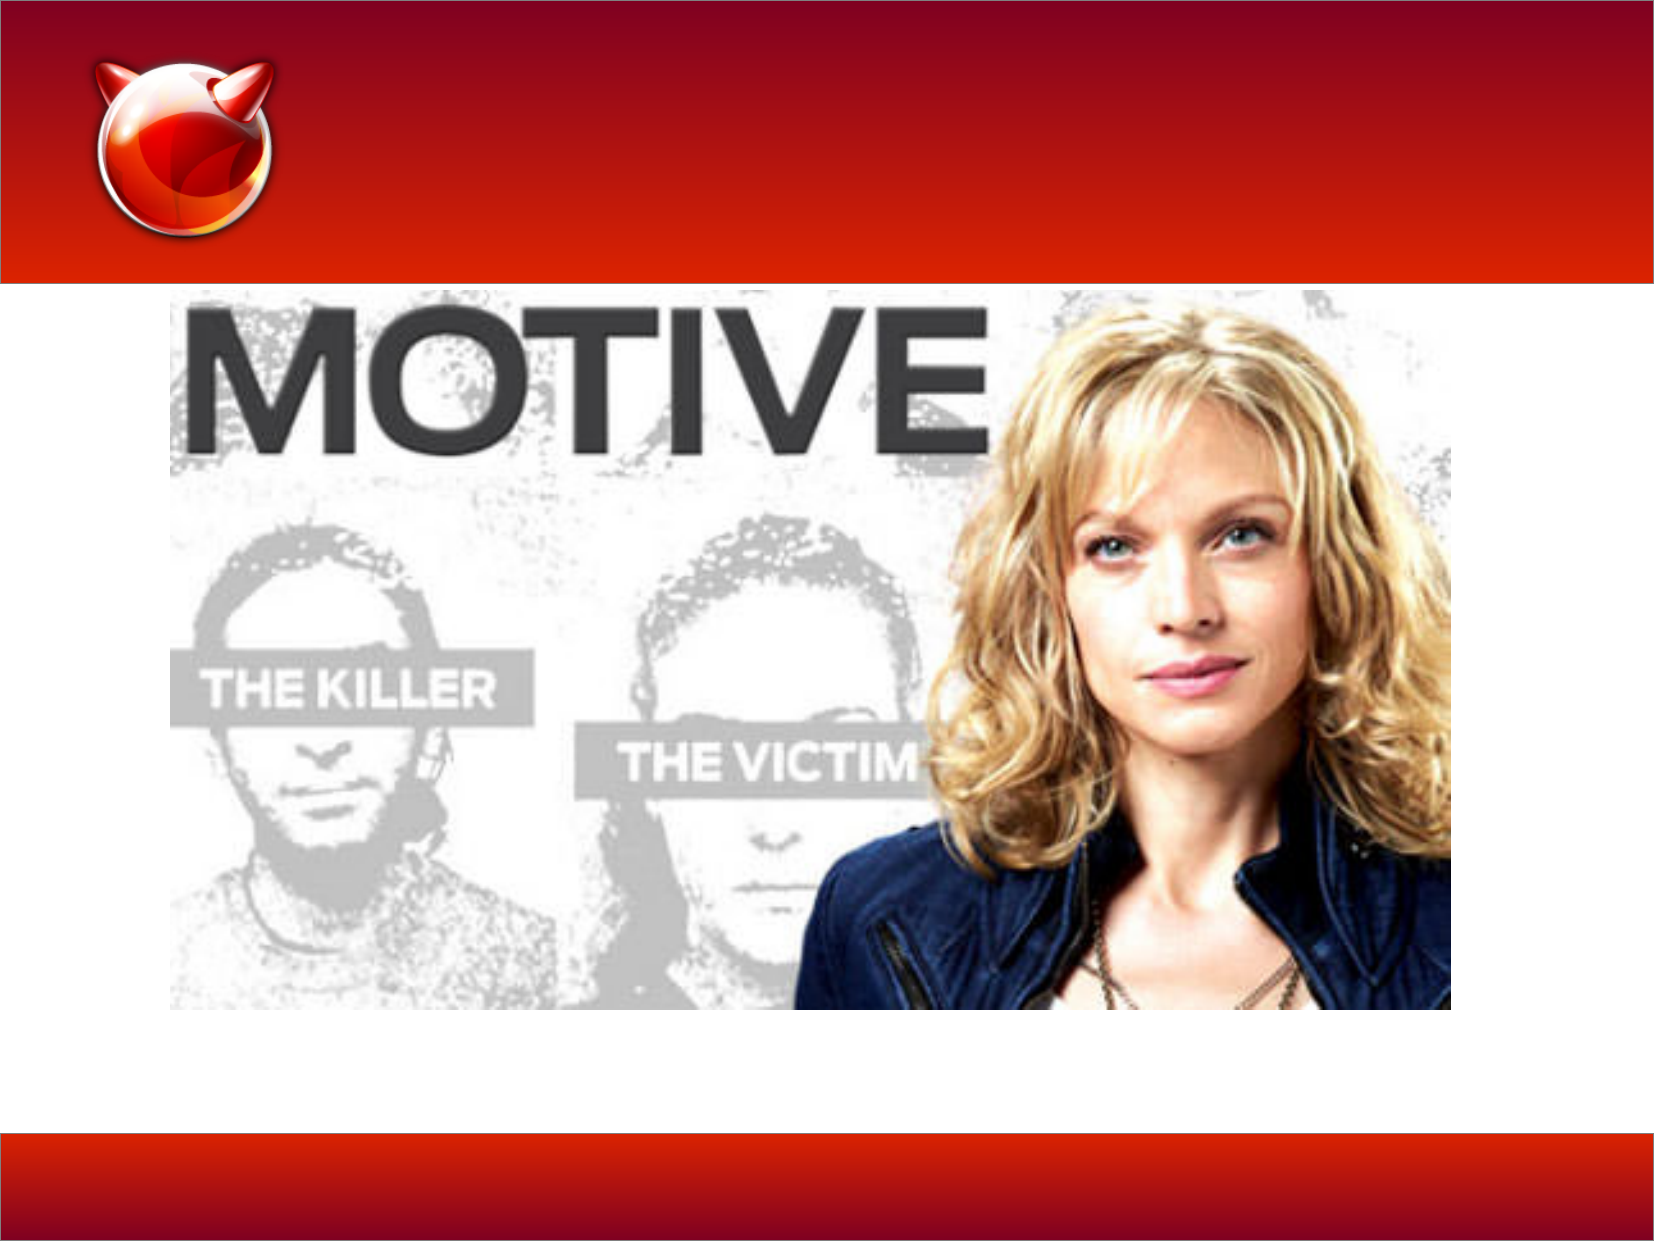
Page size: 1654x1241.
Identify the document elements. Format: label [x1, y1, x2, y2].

picture [170, 290, 1451, 1010]
picture [82, 49, 289, 252]
